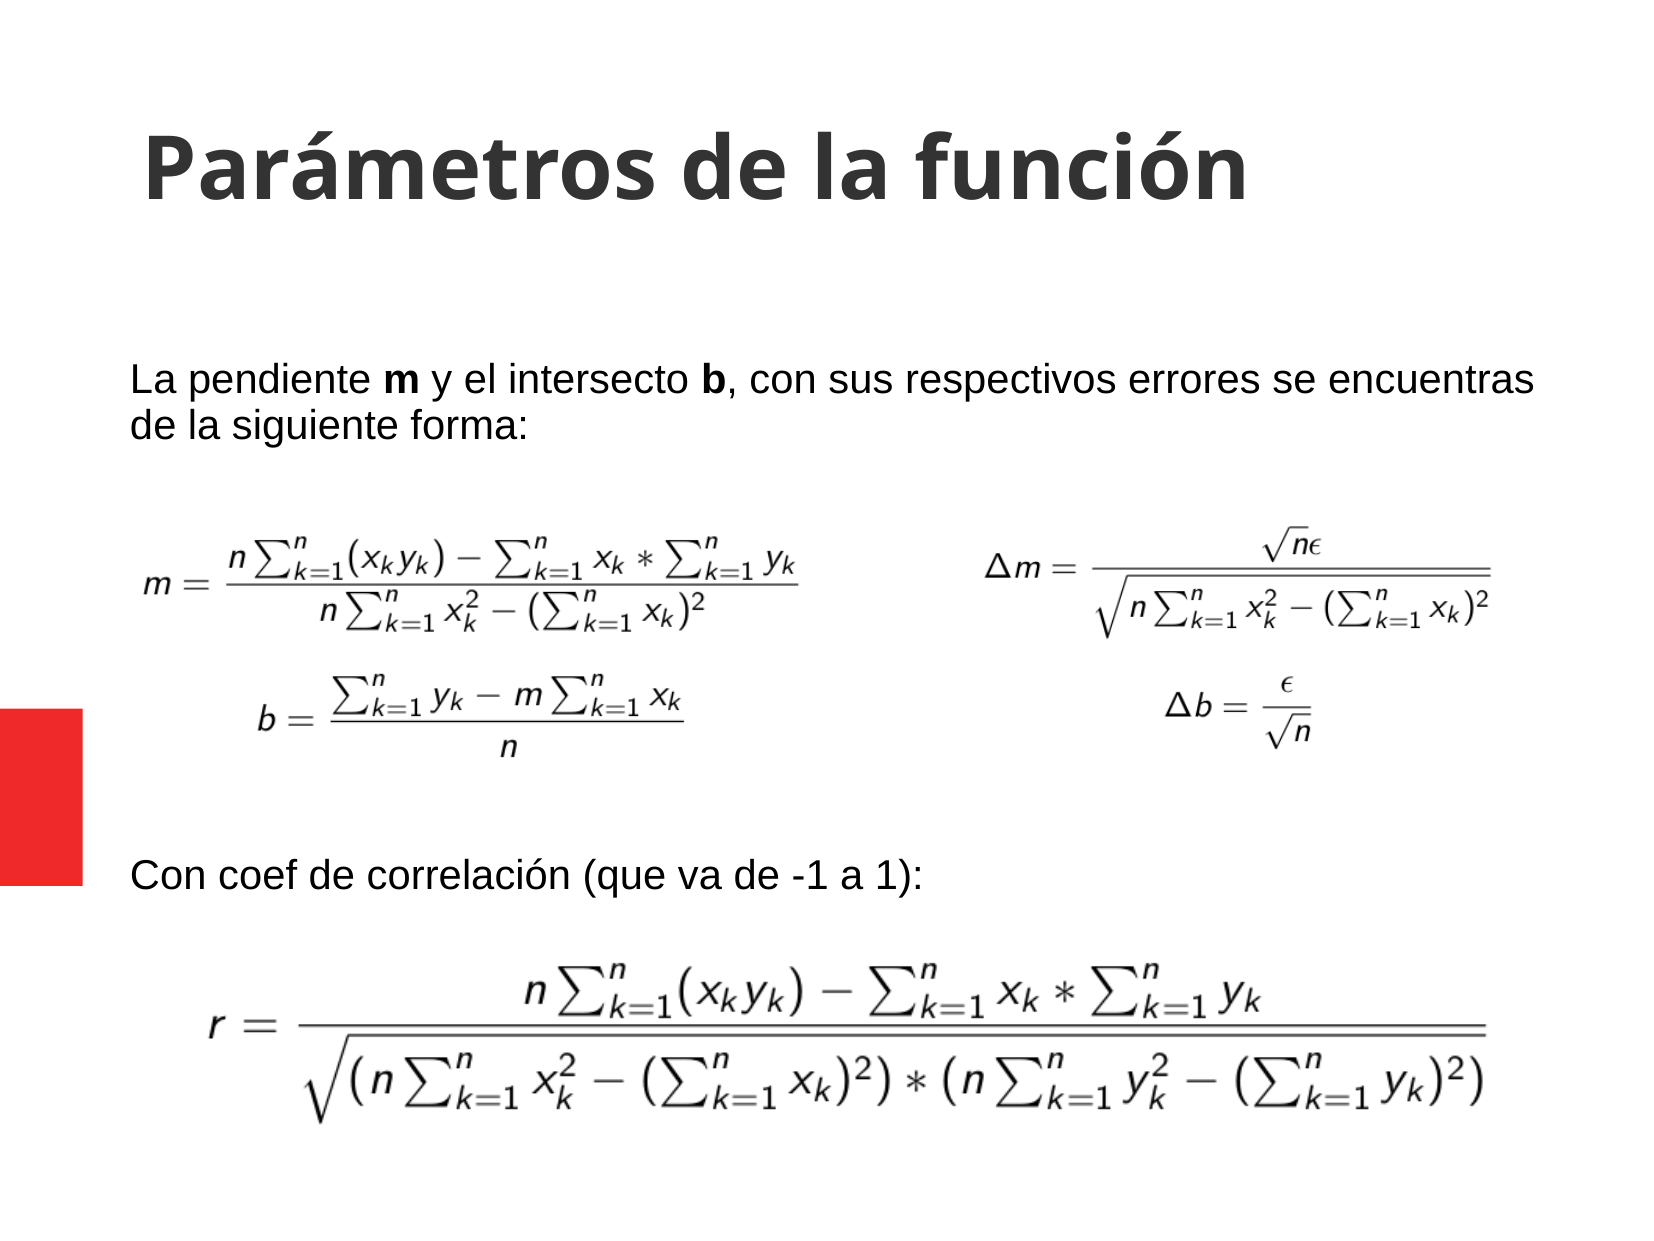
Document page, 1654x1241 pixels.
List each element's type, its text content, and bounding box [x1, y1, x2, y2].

picture [188, 932, 1511, 1158]
title Parámetros de la función [141, 47, 1548, 284]
text_box La pendiente m y el intersecto b, con sus respectivos errores se encuentras de la siguiente forma: Con coef de correlación (que va de -1 a 1): [129, 355, 1536, 1075]
picture [962, 496, 1524, 758]
picture [130, 504, 827, 768]
